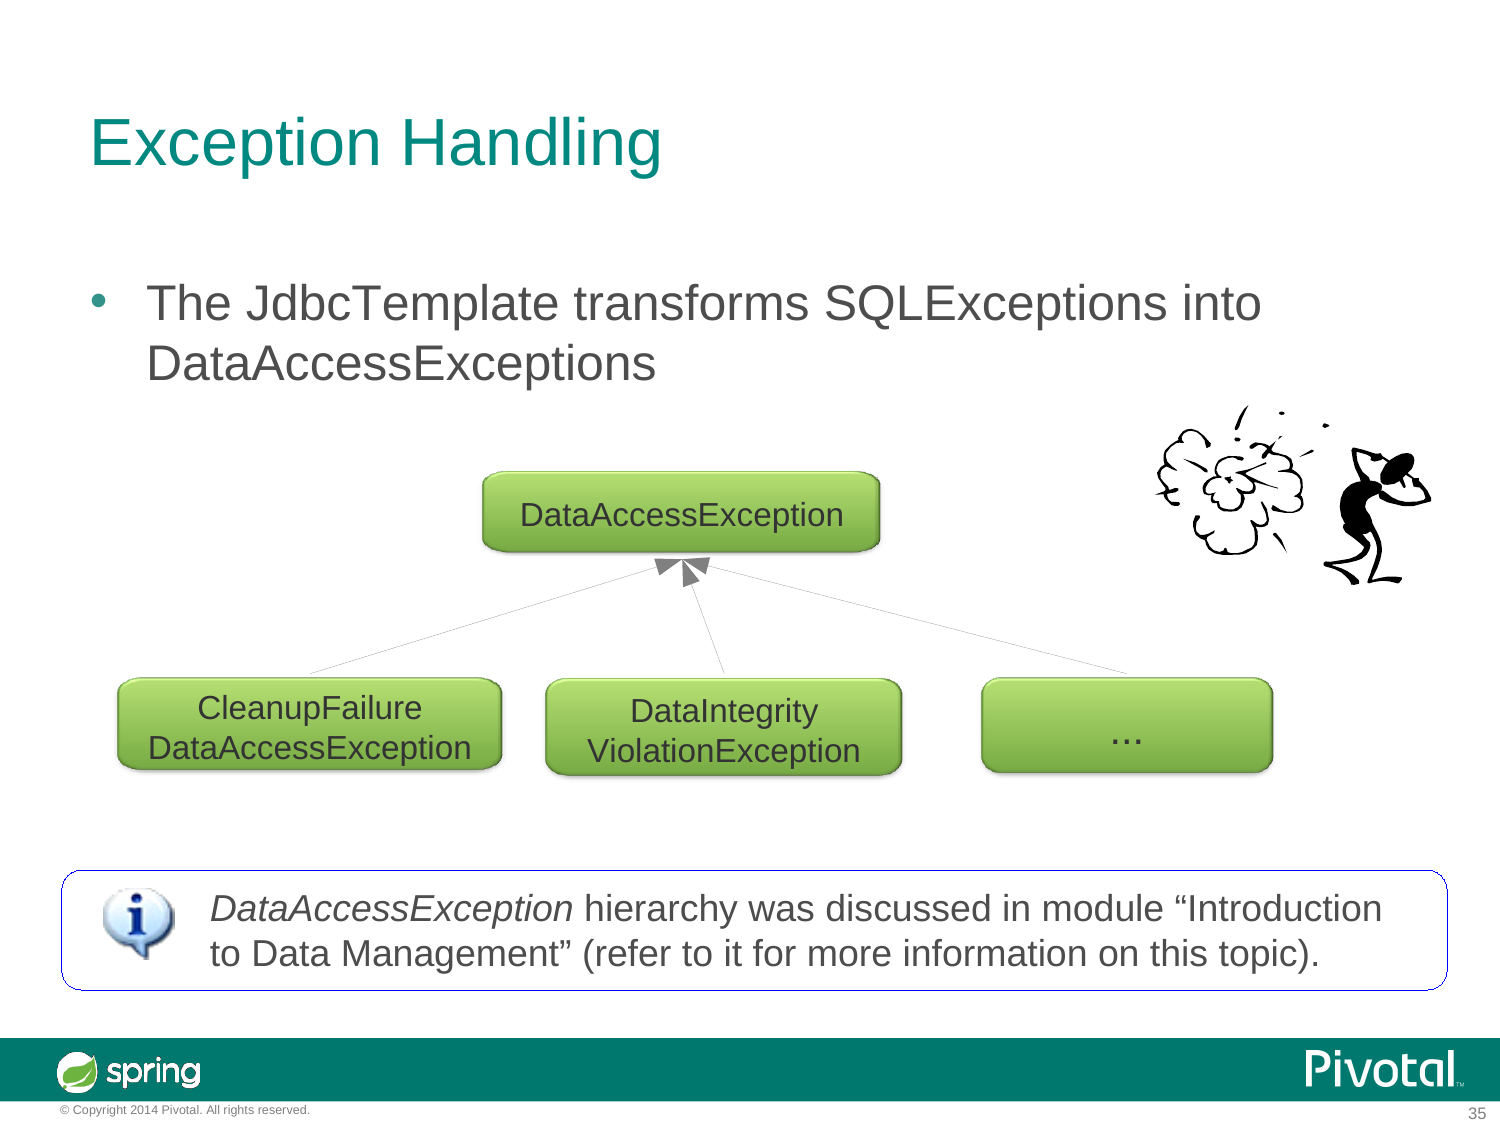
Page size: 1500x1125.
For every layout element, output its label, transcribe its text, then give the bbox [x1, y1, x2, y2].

picture [103, 888, 175, 960]
picture [537, 673, 912, 785]
title Exception Handling [75, 45, 1426, 233]
list The JdbcTemplate transforms SQLExceptions into DataAccessExceptions [75, 262, 1426, 1005]
picture [473, 467, 891, 560]
picture [974, 673, 1280, 782]
text_box DataAccessException hierarchy was discussed in module “Introduction to Data Management” (refer to it for more information on this topic). [195, 876, 1426, 987]
picture [1154, 404, 1432, 585]
picture [1306, 1050, 1464, 1087]
picture [108, 673, 513, 779]
picture [32, 1041, 210, 1103]
